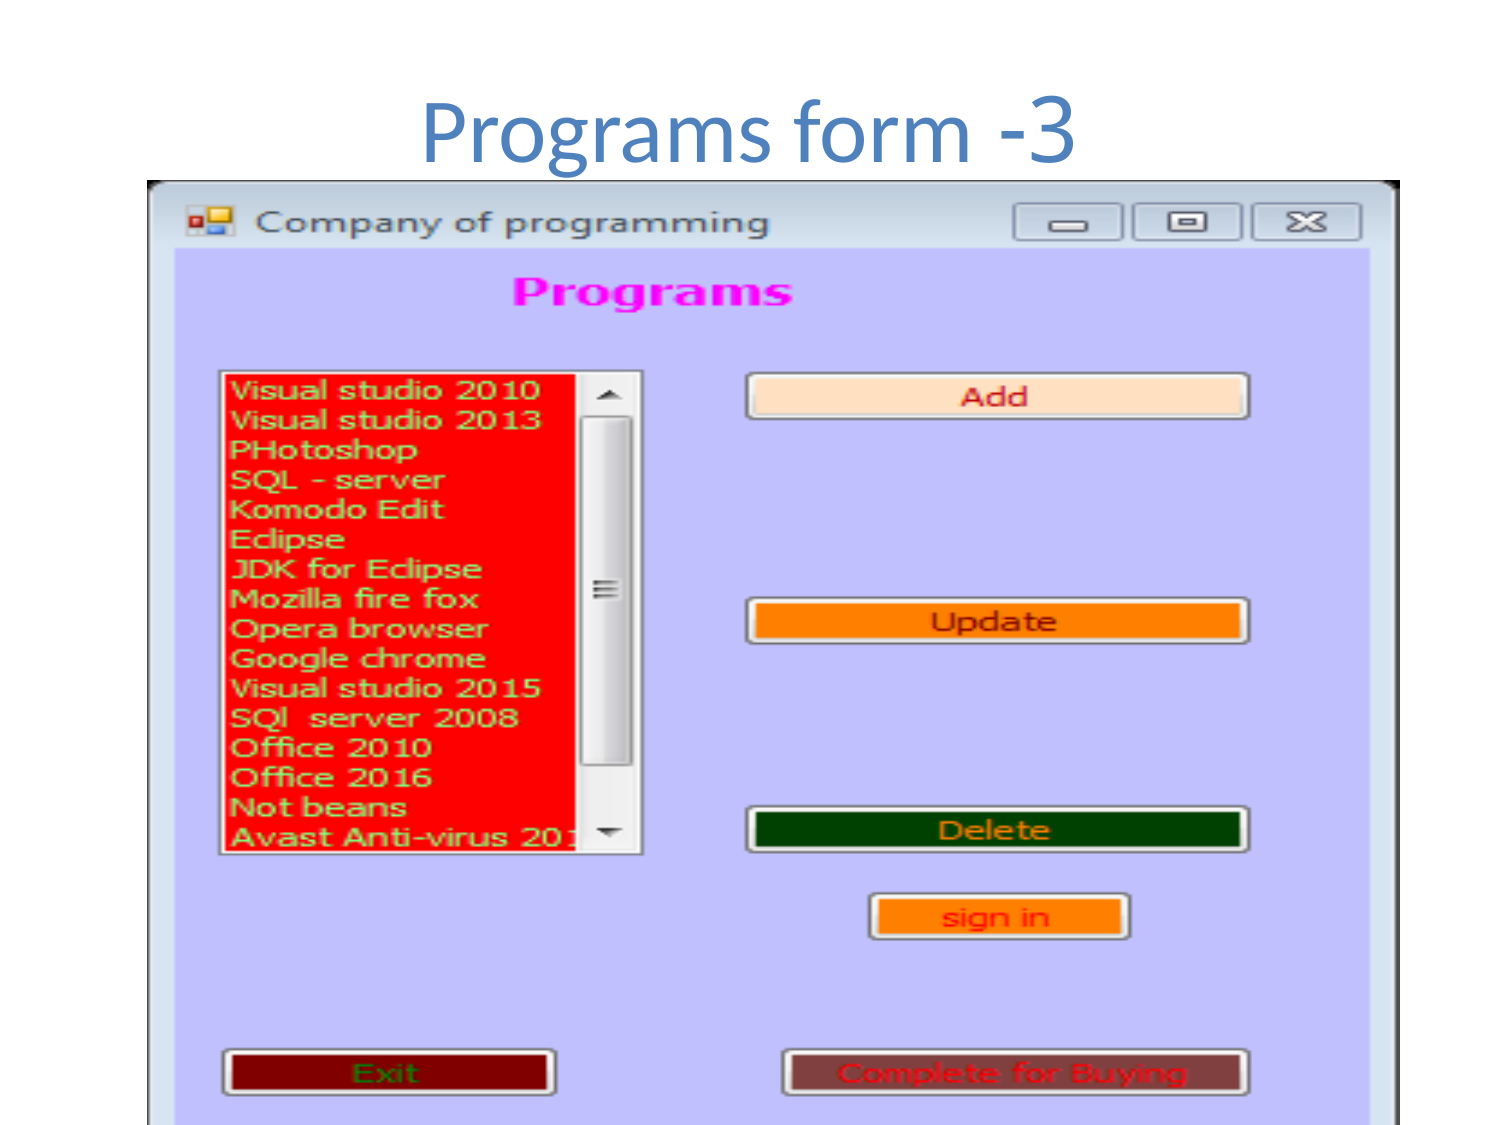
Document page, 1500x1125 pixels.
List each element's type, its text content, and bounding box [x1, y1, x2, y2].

picture [147, 180, 1400, 1125]
title 3- Programs form [112, 30, 1388, 220]
